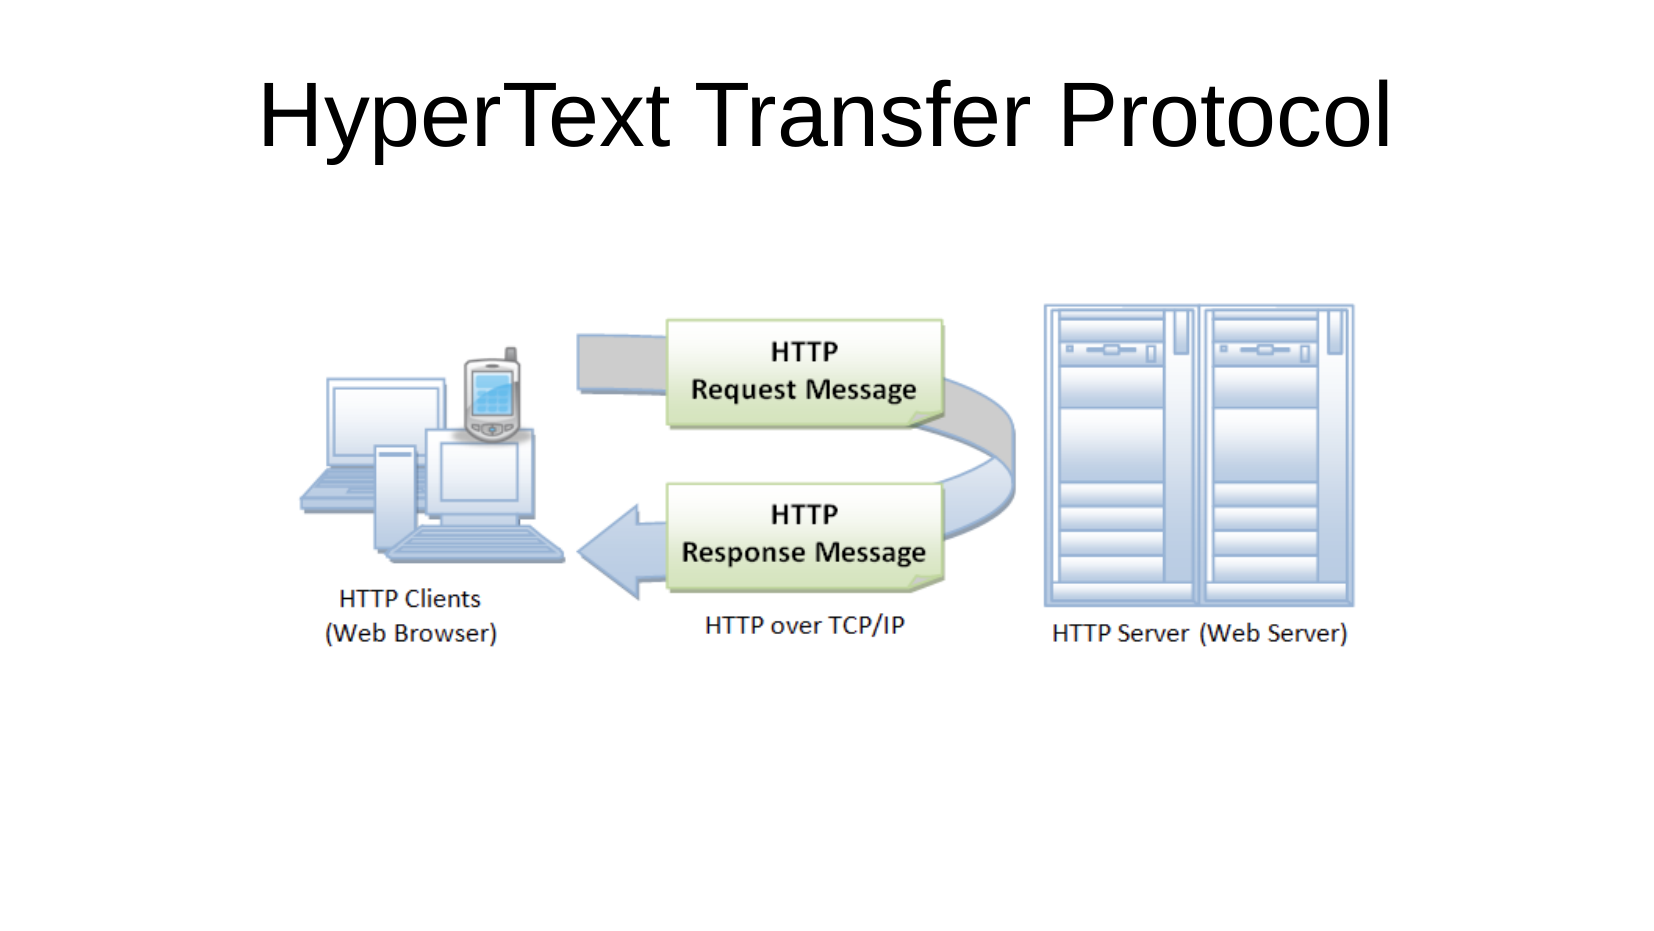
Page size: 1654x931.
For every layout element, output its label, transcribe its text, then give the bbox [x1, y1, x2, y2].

picture [289, 263, 1371, 670]
title HyperText Transfer Protocol [82, 37, 1571, 193]
